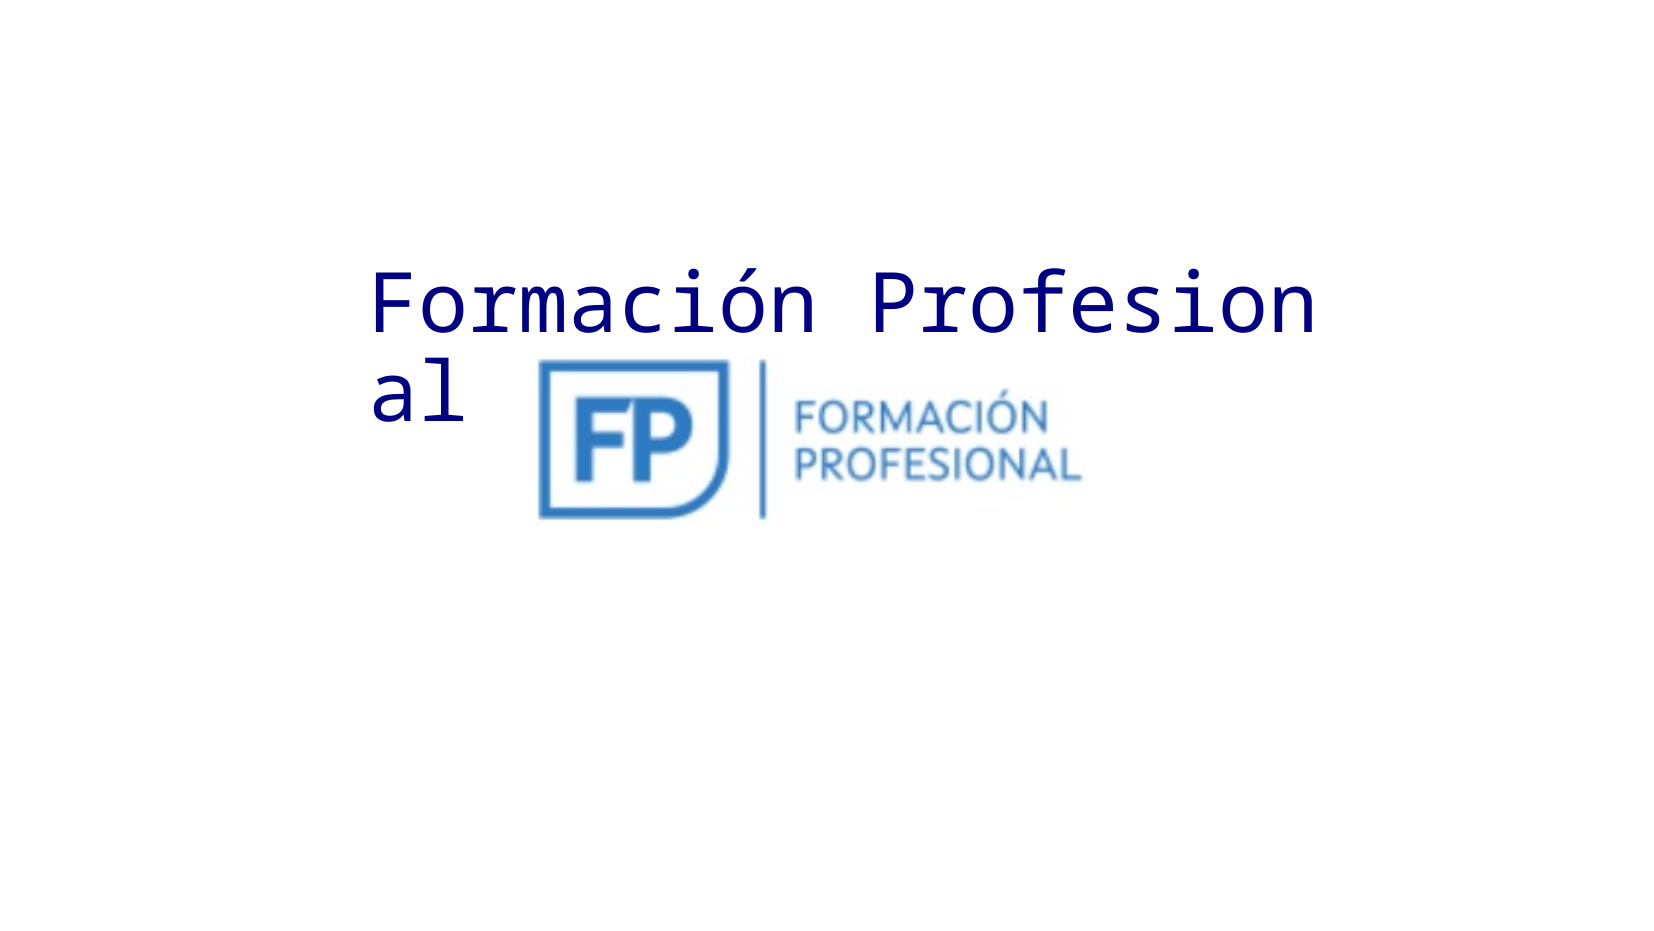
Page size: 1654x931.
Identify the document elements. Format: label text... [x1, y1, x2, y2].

text_box Formación Profesional [353, 236, 1359, 418]
picture [531, 354, 1091, 526]
